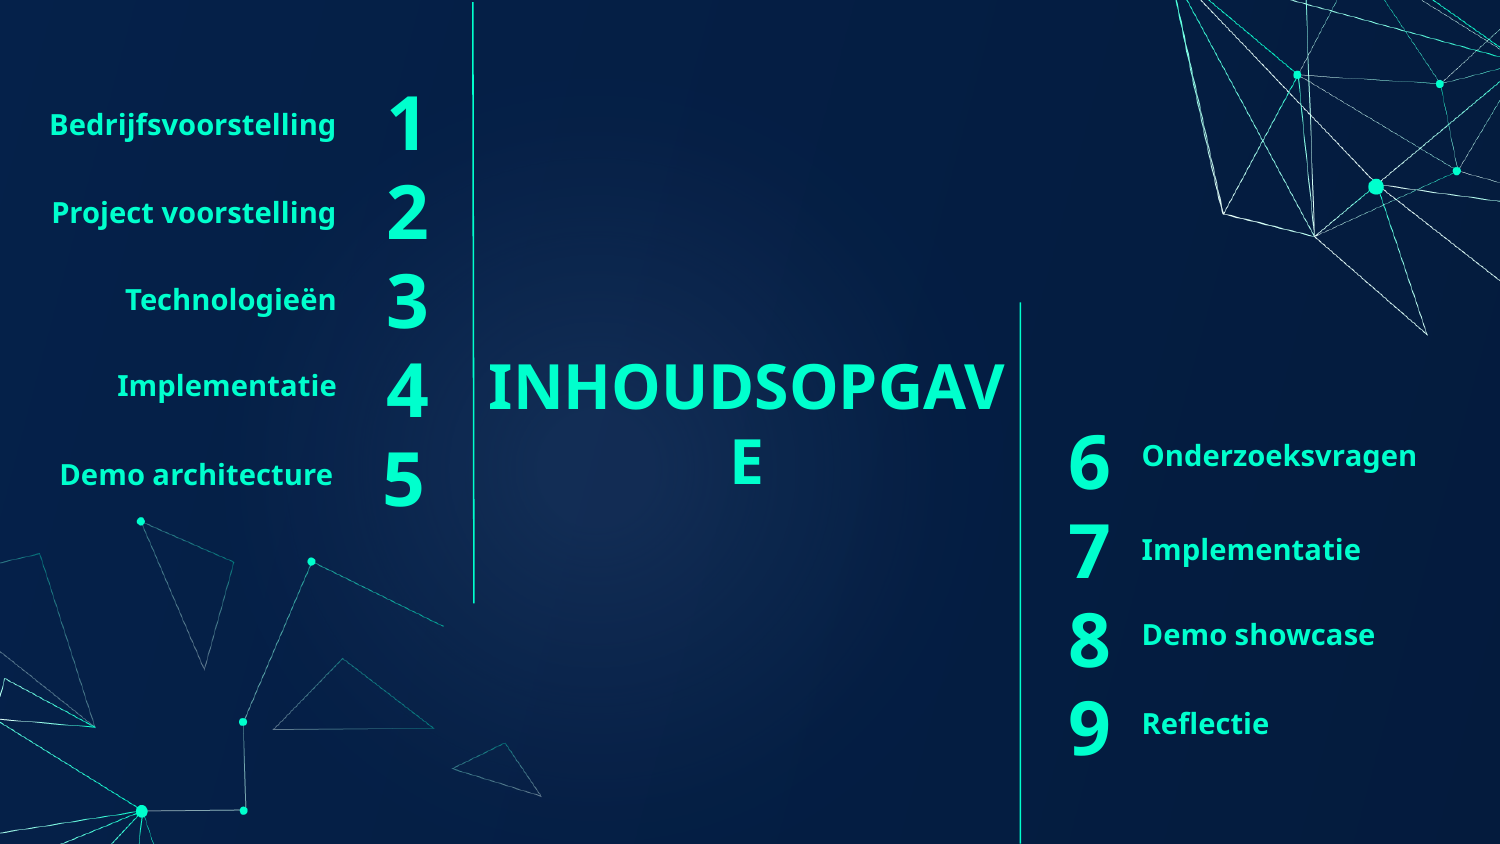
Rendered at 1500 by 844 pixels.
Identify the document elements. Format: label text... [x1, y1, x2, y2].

title 5 [348, 434, 461, 518]
title Implementatie [28, 359, 351, 418]
title 4 [351, 345, 465, 429]
title 1 [351, 78, 465, 163]
title 3 [351, 256, 465, 340]
title 7 [1033, 506, 1147, 590]
title Project voorstelling [28, 186, 351, 245]
title 2 [351, 167, 465, 252]
title INHOUDSOPGAVE [475, 344, 1019, 500]
title Technologieën [28, 273, 351, 332]
title Bedrijfsvoorstelling [28, 98, 351, 157]
picture [0, 0, 1500, 844]
title Onderzoeksvragen [1147, 428, 1451, 487]
title 6 [1033, 417, 1147, 501]
title Demo showcase [1147, 608, 1451, 667]
title Implementatie [1147, 523, 1451, 582]
title 8 [1033, 595, 1147, 679]
title Demo architecture [24, 448, 348, 507]
title Reflectie [1147, 696, 1451, 755]
title 9 [1033, 684, 1147, 768]
